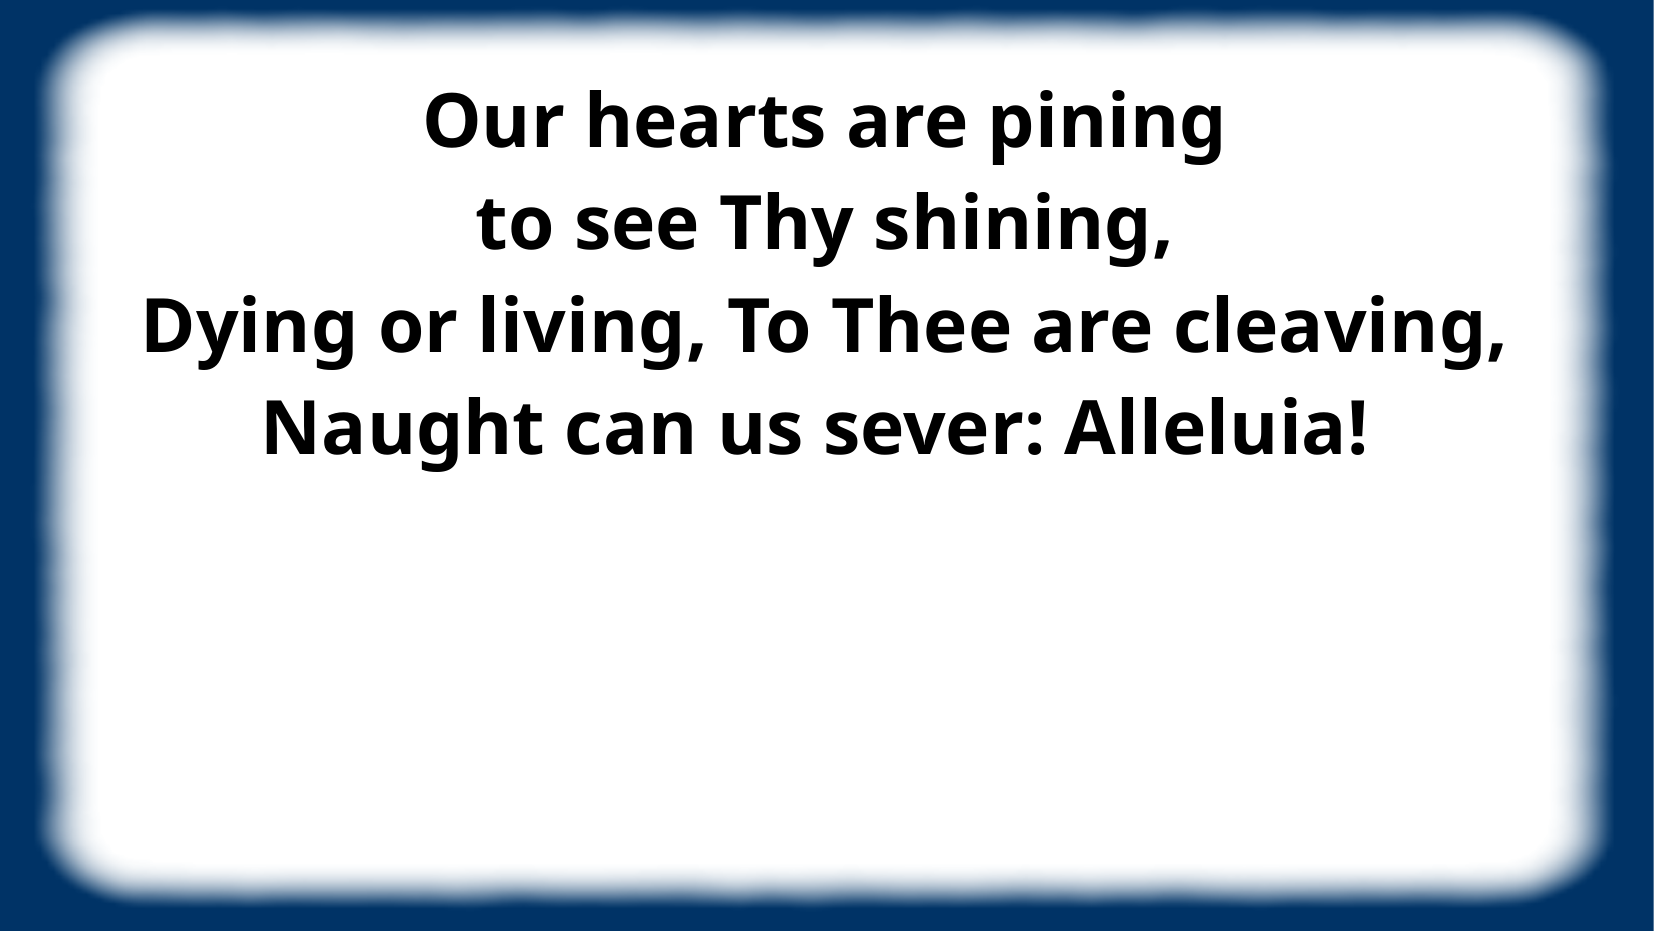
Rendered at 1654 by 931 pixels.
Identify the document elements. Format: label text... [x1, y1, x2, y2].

text_box Our hearts are pining to see Thy shining, Dying or living, To Thee are cleaving, Naught can us sever: Alleluia! [105, 60, 1546, 475]
picture [0, 0, 1654, 931]
